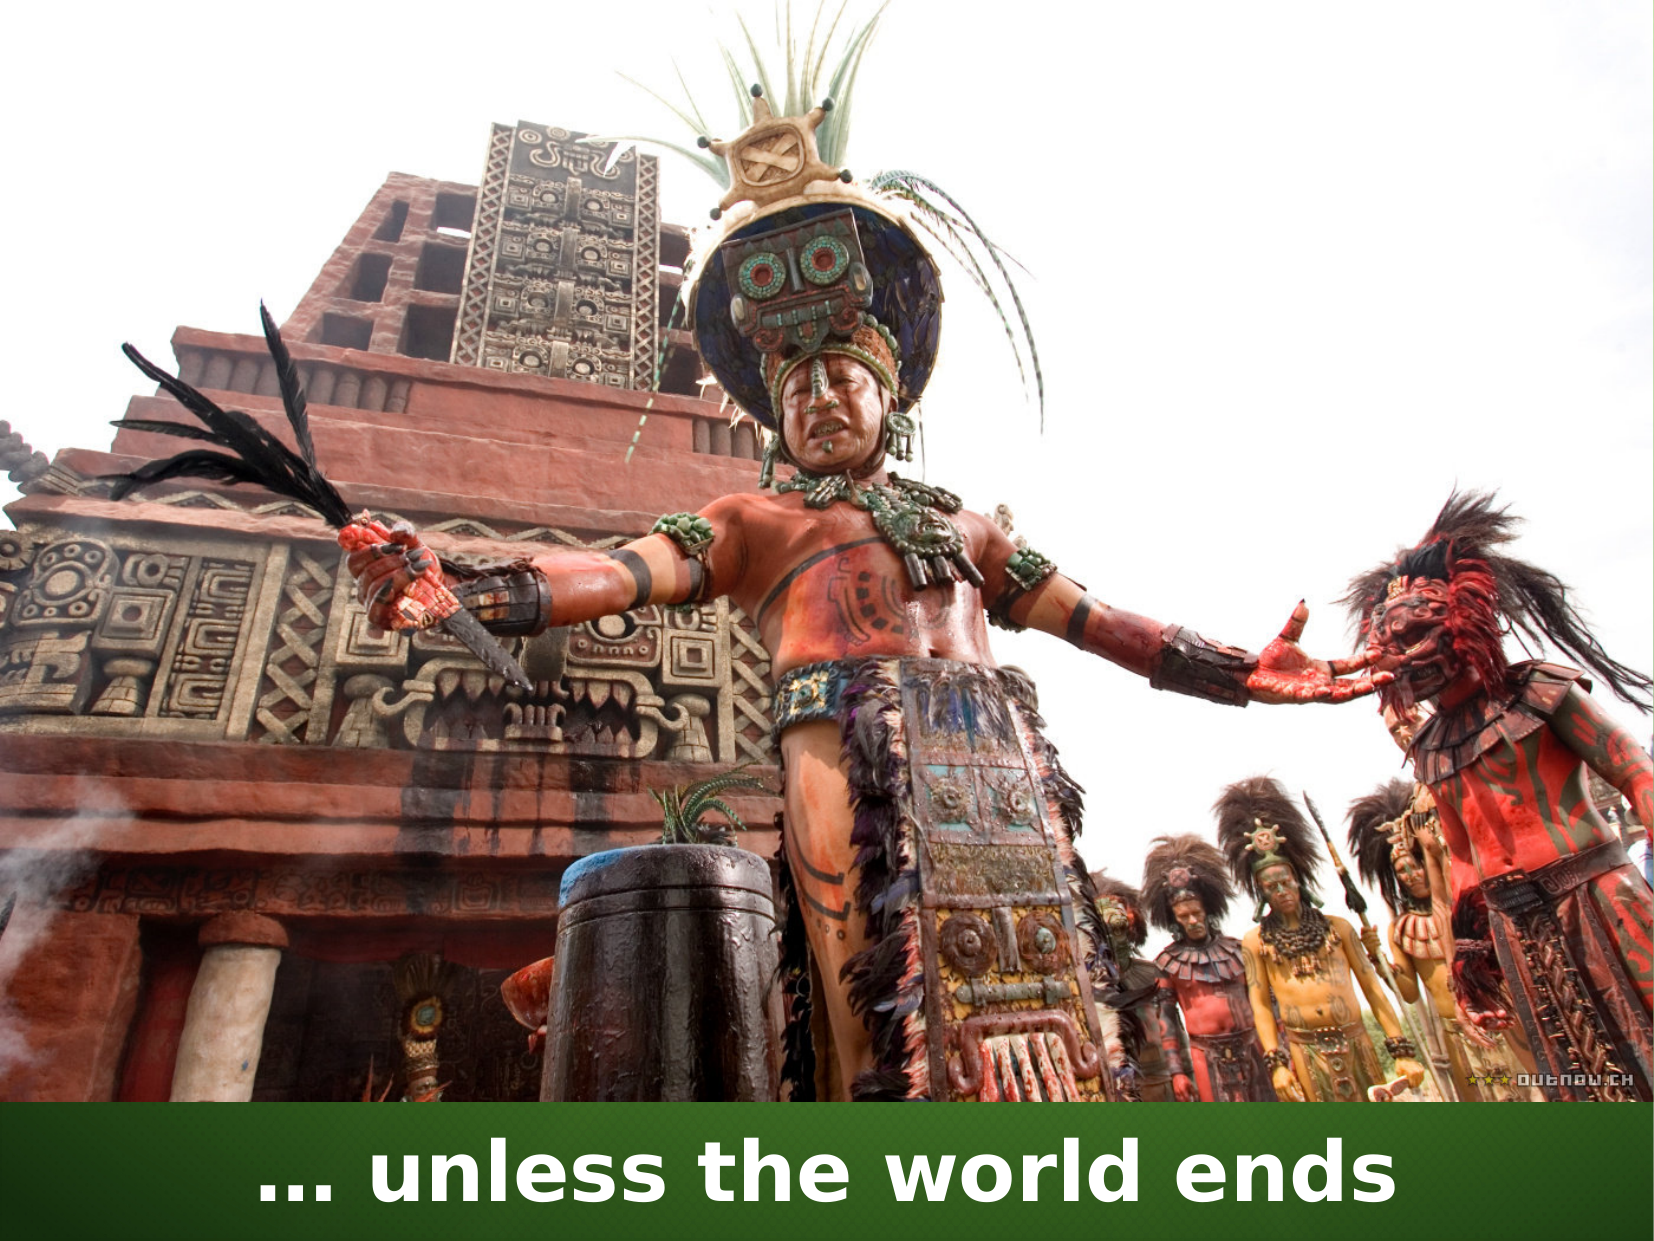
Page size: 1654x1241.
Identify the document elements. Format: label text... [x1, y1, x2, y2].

picture [0, 0, 1654, 1241]
subtitle … unless the world ends [82, 1104, 1571, 1241]
